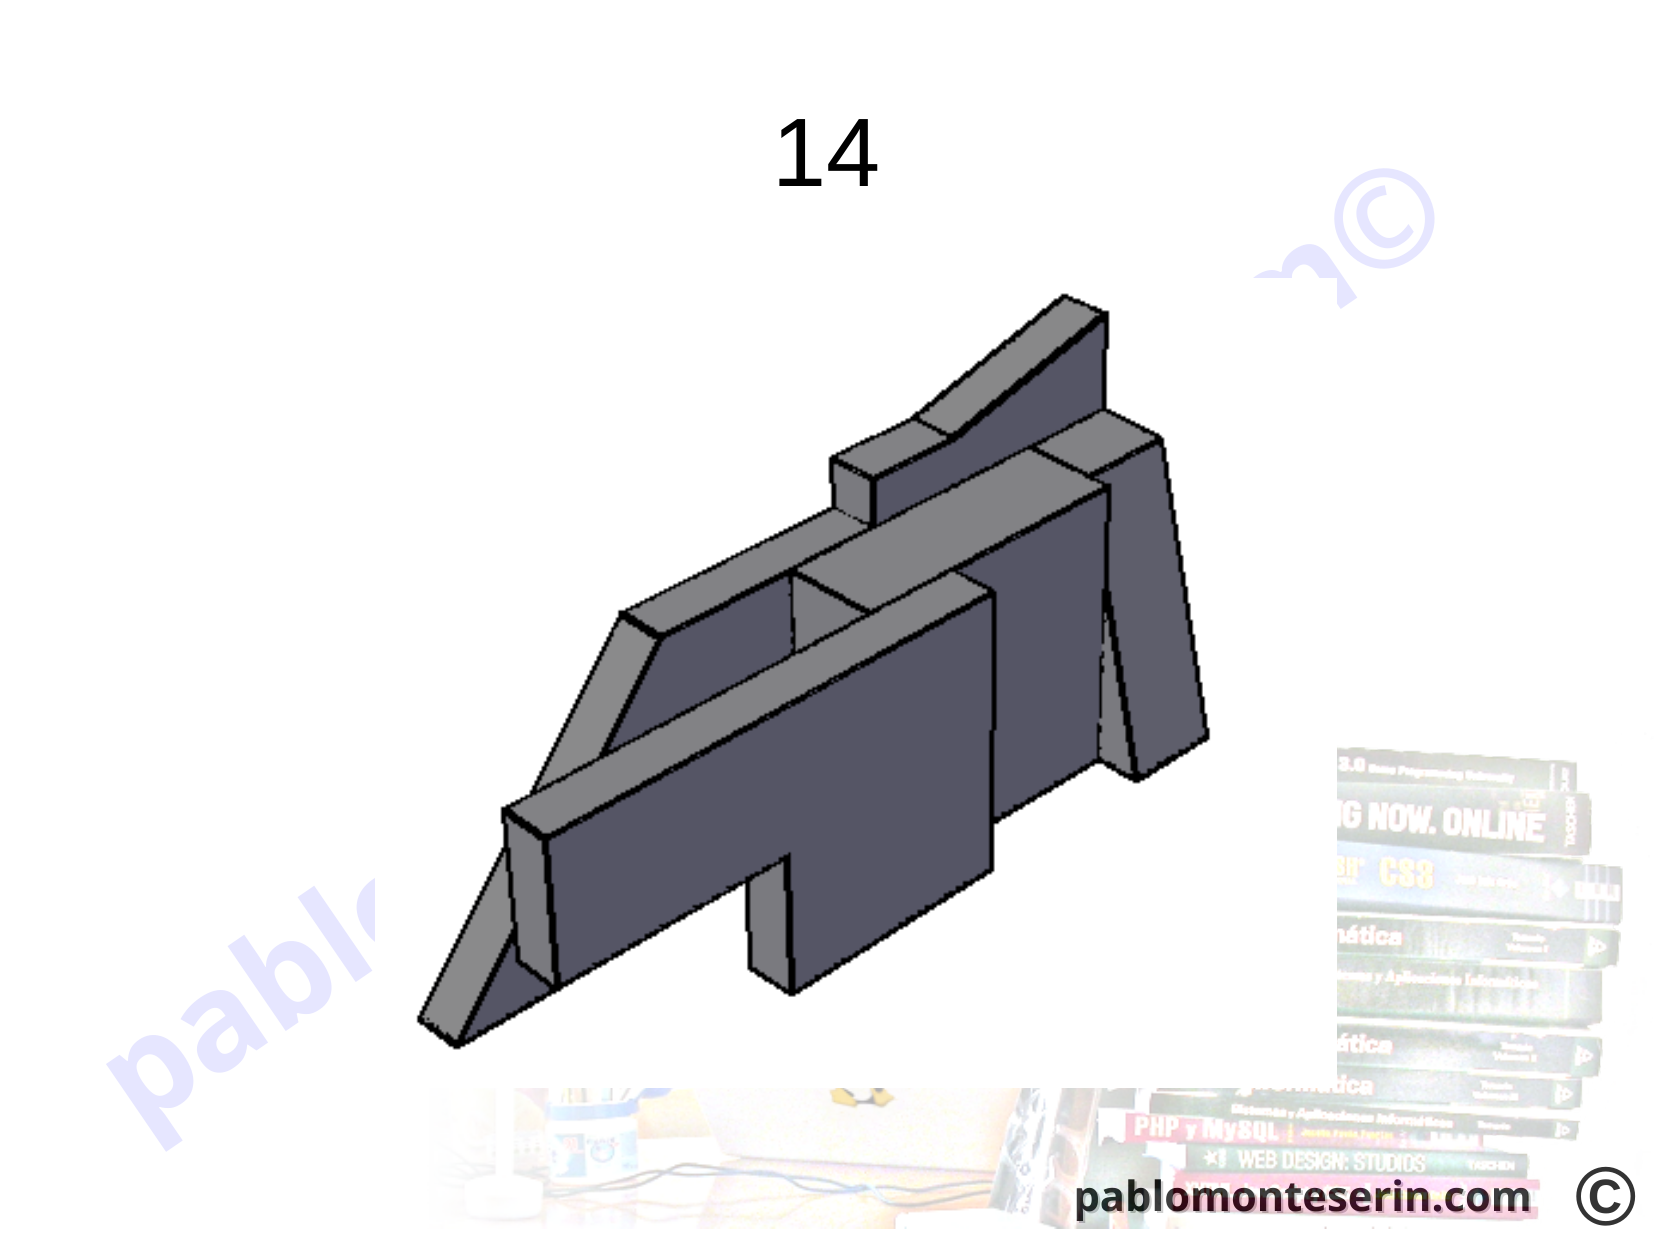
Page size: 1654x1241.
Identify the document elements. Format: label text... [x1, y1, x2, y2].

picture [375, 278, 1654, 1229]
title 14 [82, 49, 1571, 257]
